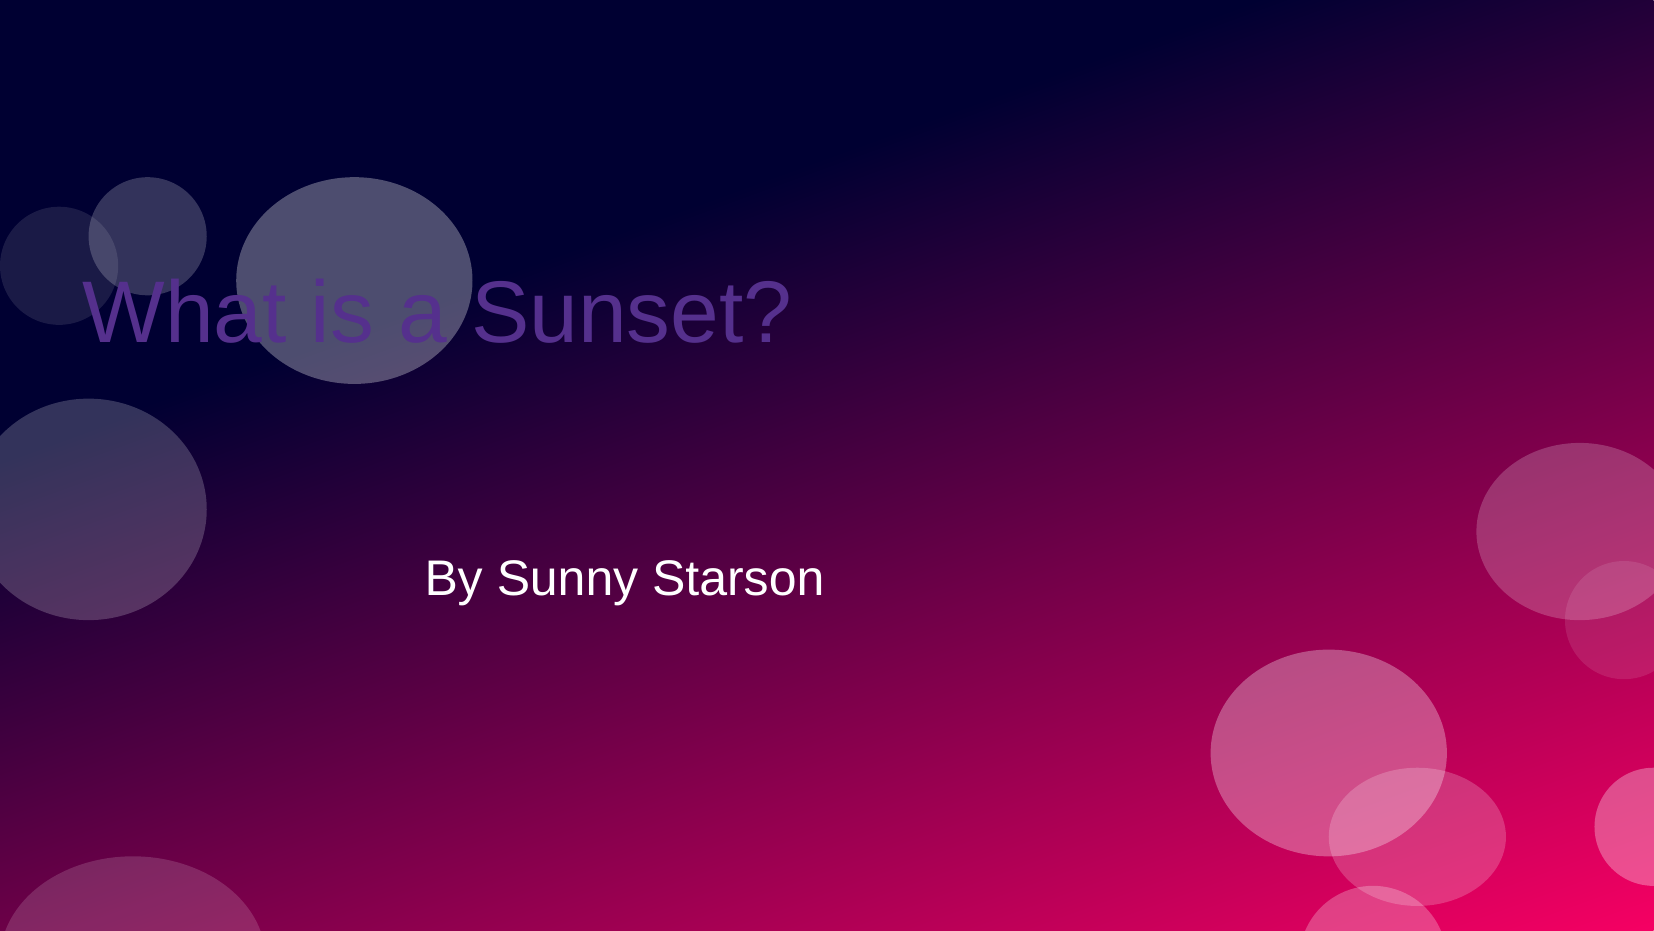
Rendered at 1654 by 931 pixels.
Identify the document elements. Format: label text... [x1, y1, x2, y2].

title What is a Sunset? [82, 234, 1571, 390]
subtitle By Sunny Starson [0, 412, 1376, 745]
